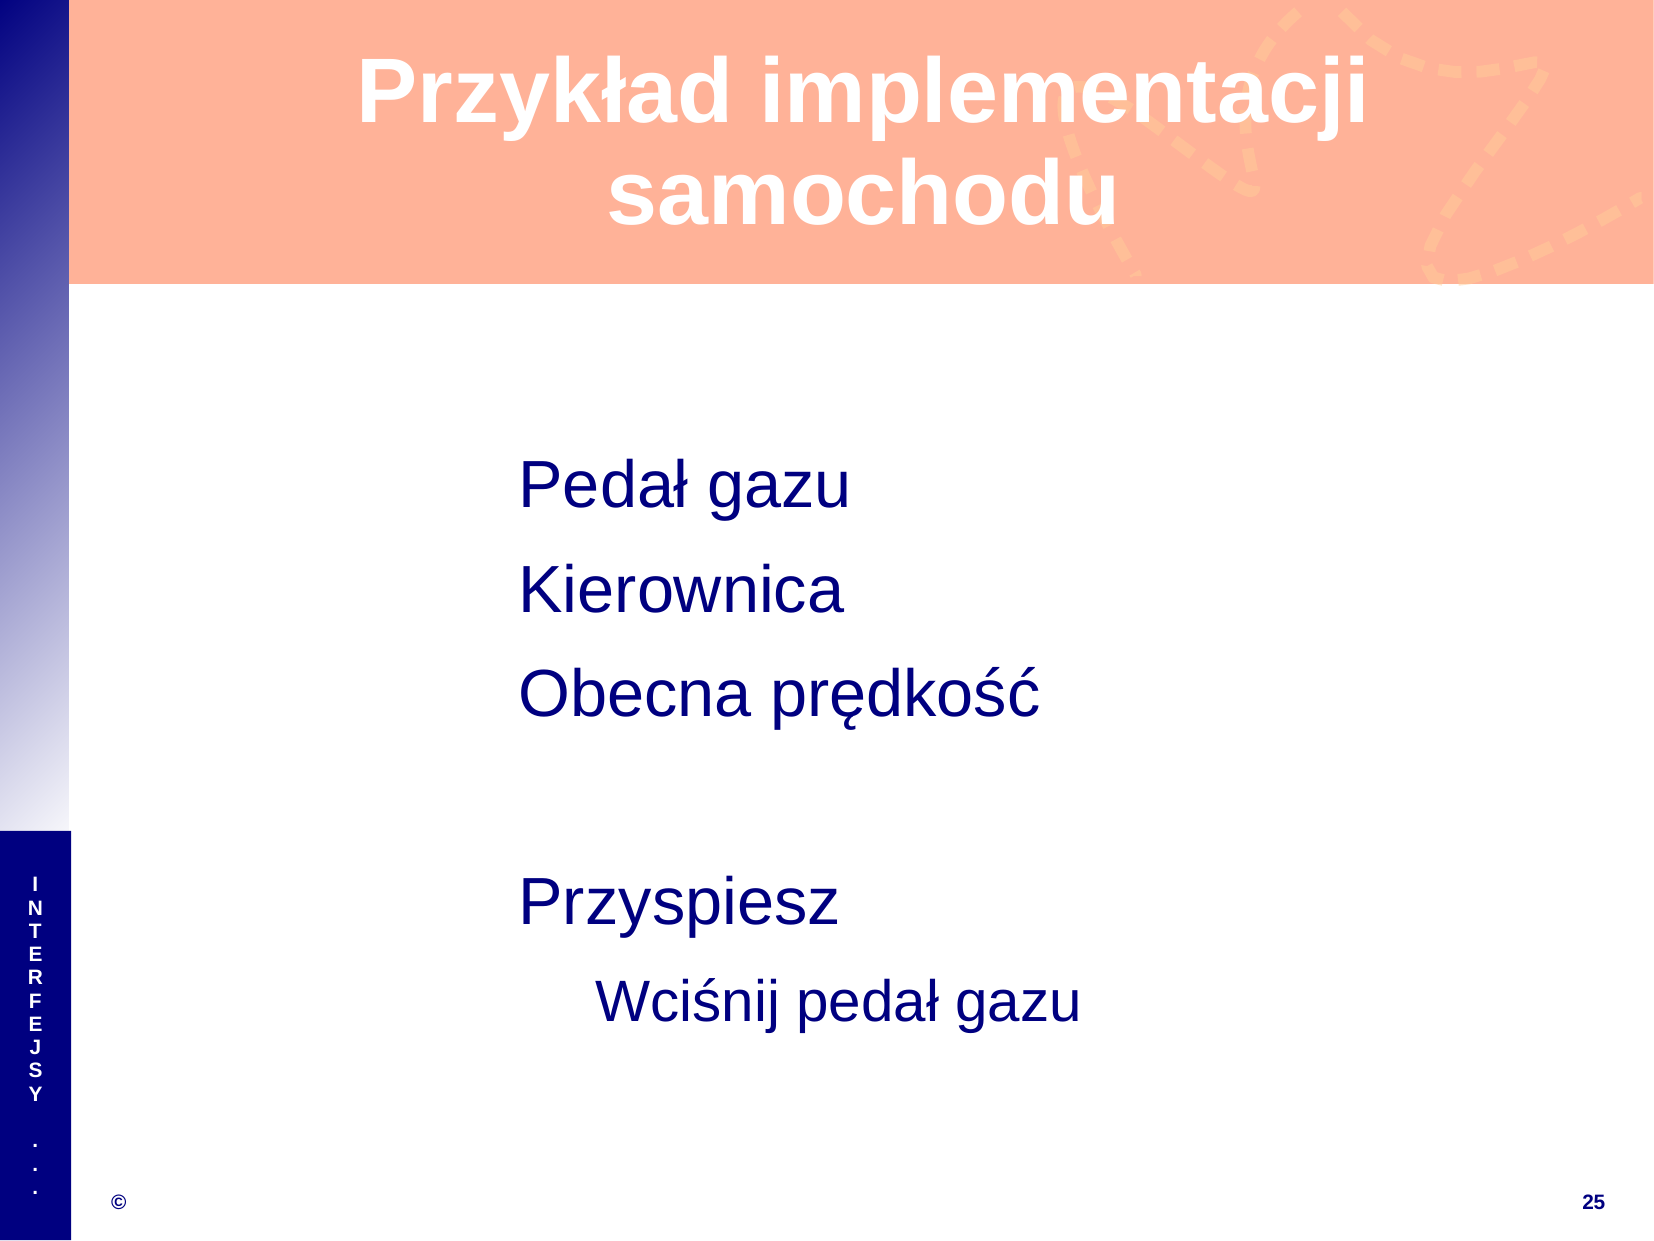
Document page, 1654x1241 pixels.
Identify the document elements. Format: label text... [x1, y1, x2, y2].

title Przykład implementacji samochodu [111, 37, 1617, 246]
text_box I N T E R F E J S Y . . . [0, 830, 71, 1241]
list Pedał gazu Kierownica Obecna prędkość Przyspiesz Wciśnij pedał gazu [500, 447, 1187, 1034]
